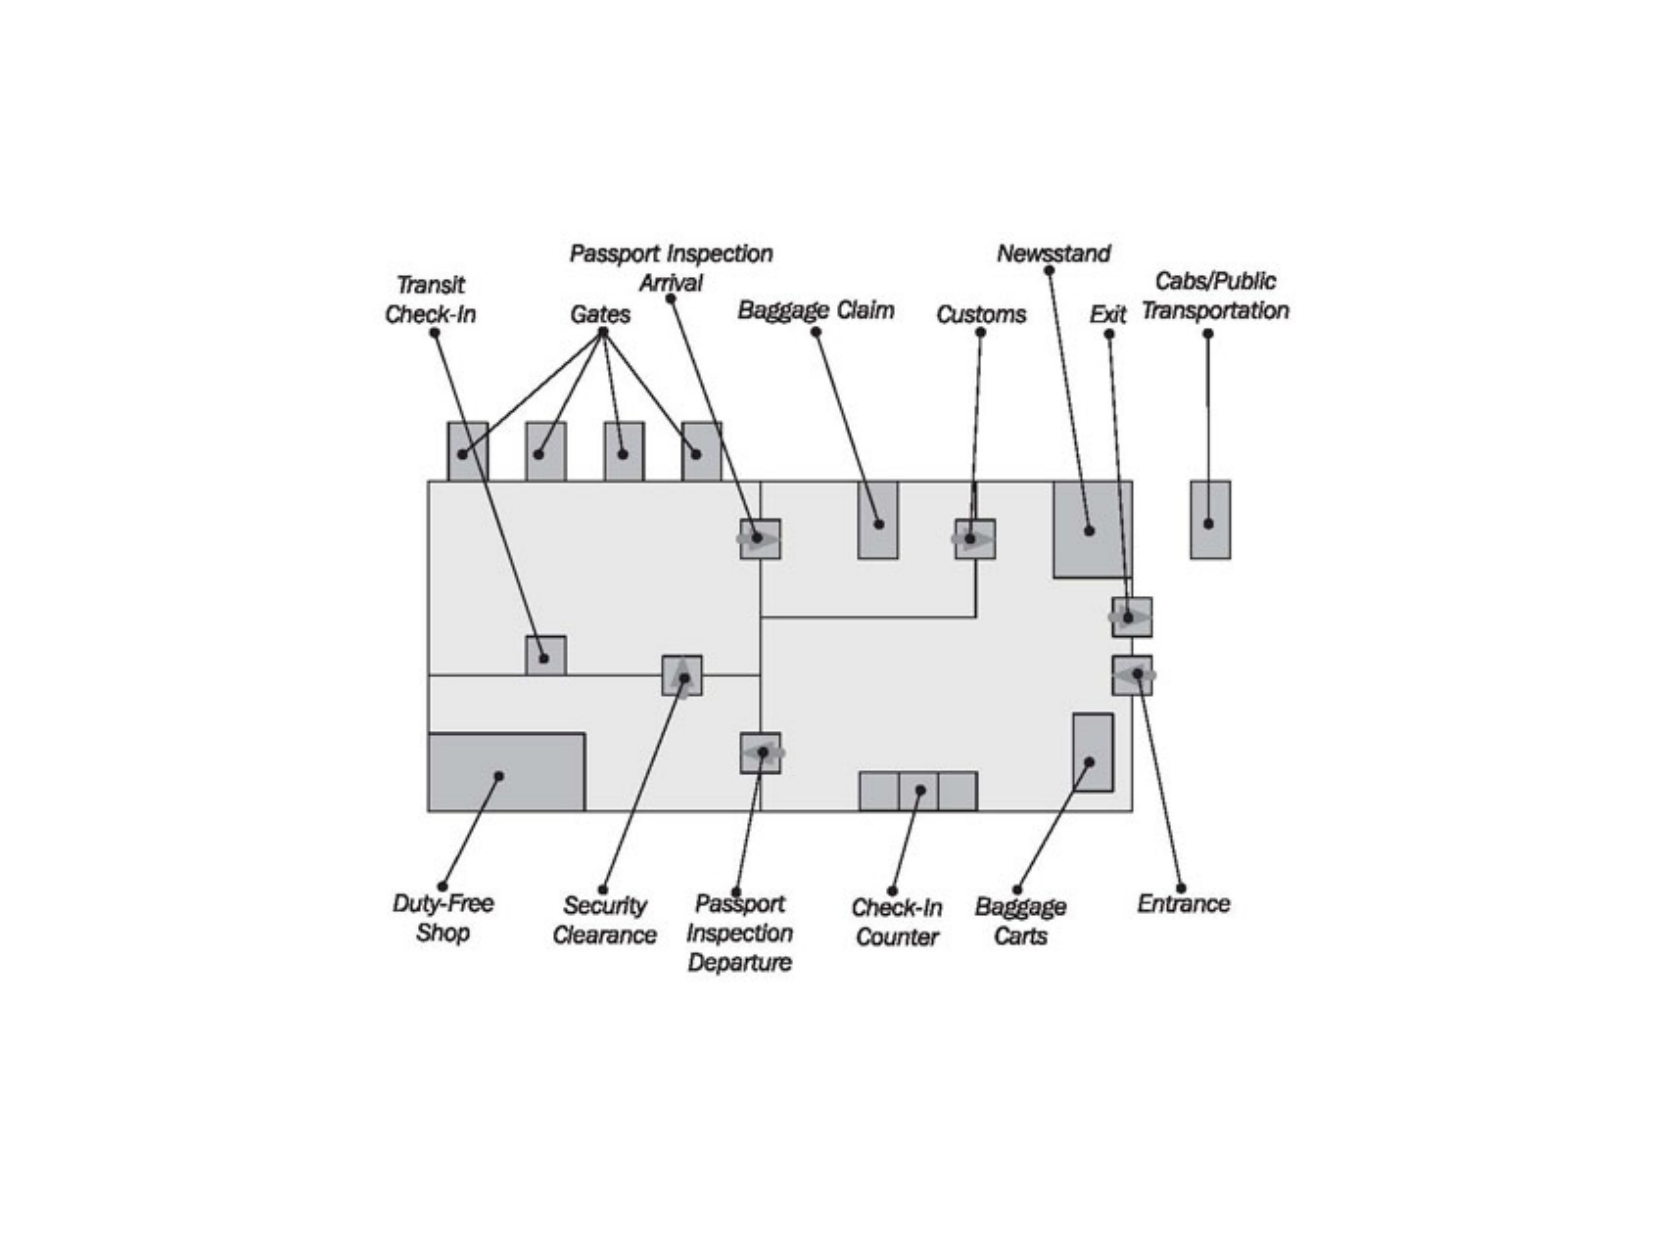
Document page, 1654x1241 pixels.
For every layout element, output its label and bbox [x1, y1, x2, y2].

picture [372, 231, 1312, 1004]
